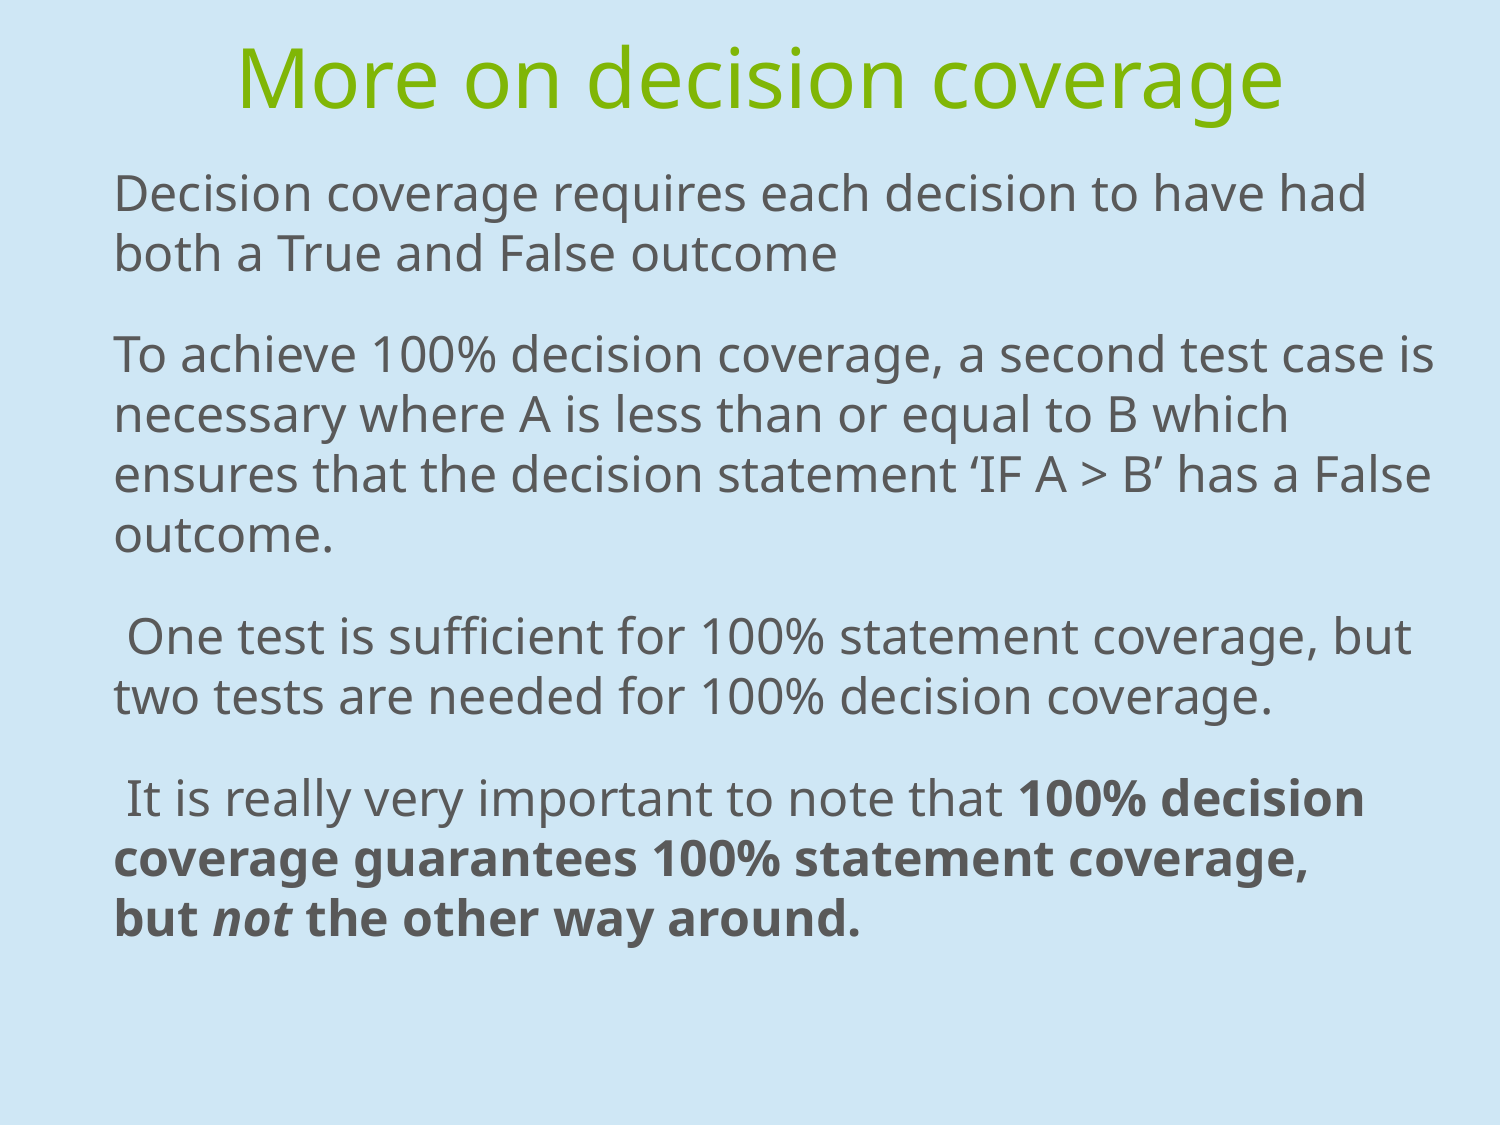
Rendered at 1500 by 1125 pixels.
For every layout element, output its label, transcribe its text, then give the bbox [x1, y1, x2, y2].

list Decision coverage requires each decision to have had both a True and False outcome To achieve 100% decision coverage, a second test case is necessary where A is less than or equal to B which ensures that the decision statement ‘IF A > B’ has a False outcome. One test is sufficient for 100% statement coverage, but two tests are needed for 100% decision coverage. It is really very important to note that 100% decision coverage guarantees 100% statement coverage, but not the other way around. [41, 153, 1468, 1091]
title More on decision coverage [41, 17, 1481, 141]
